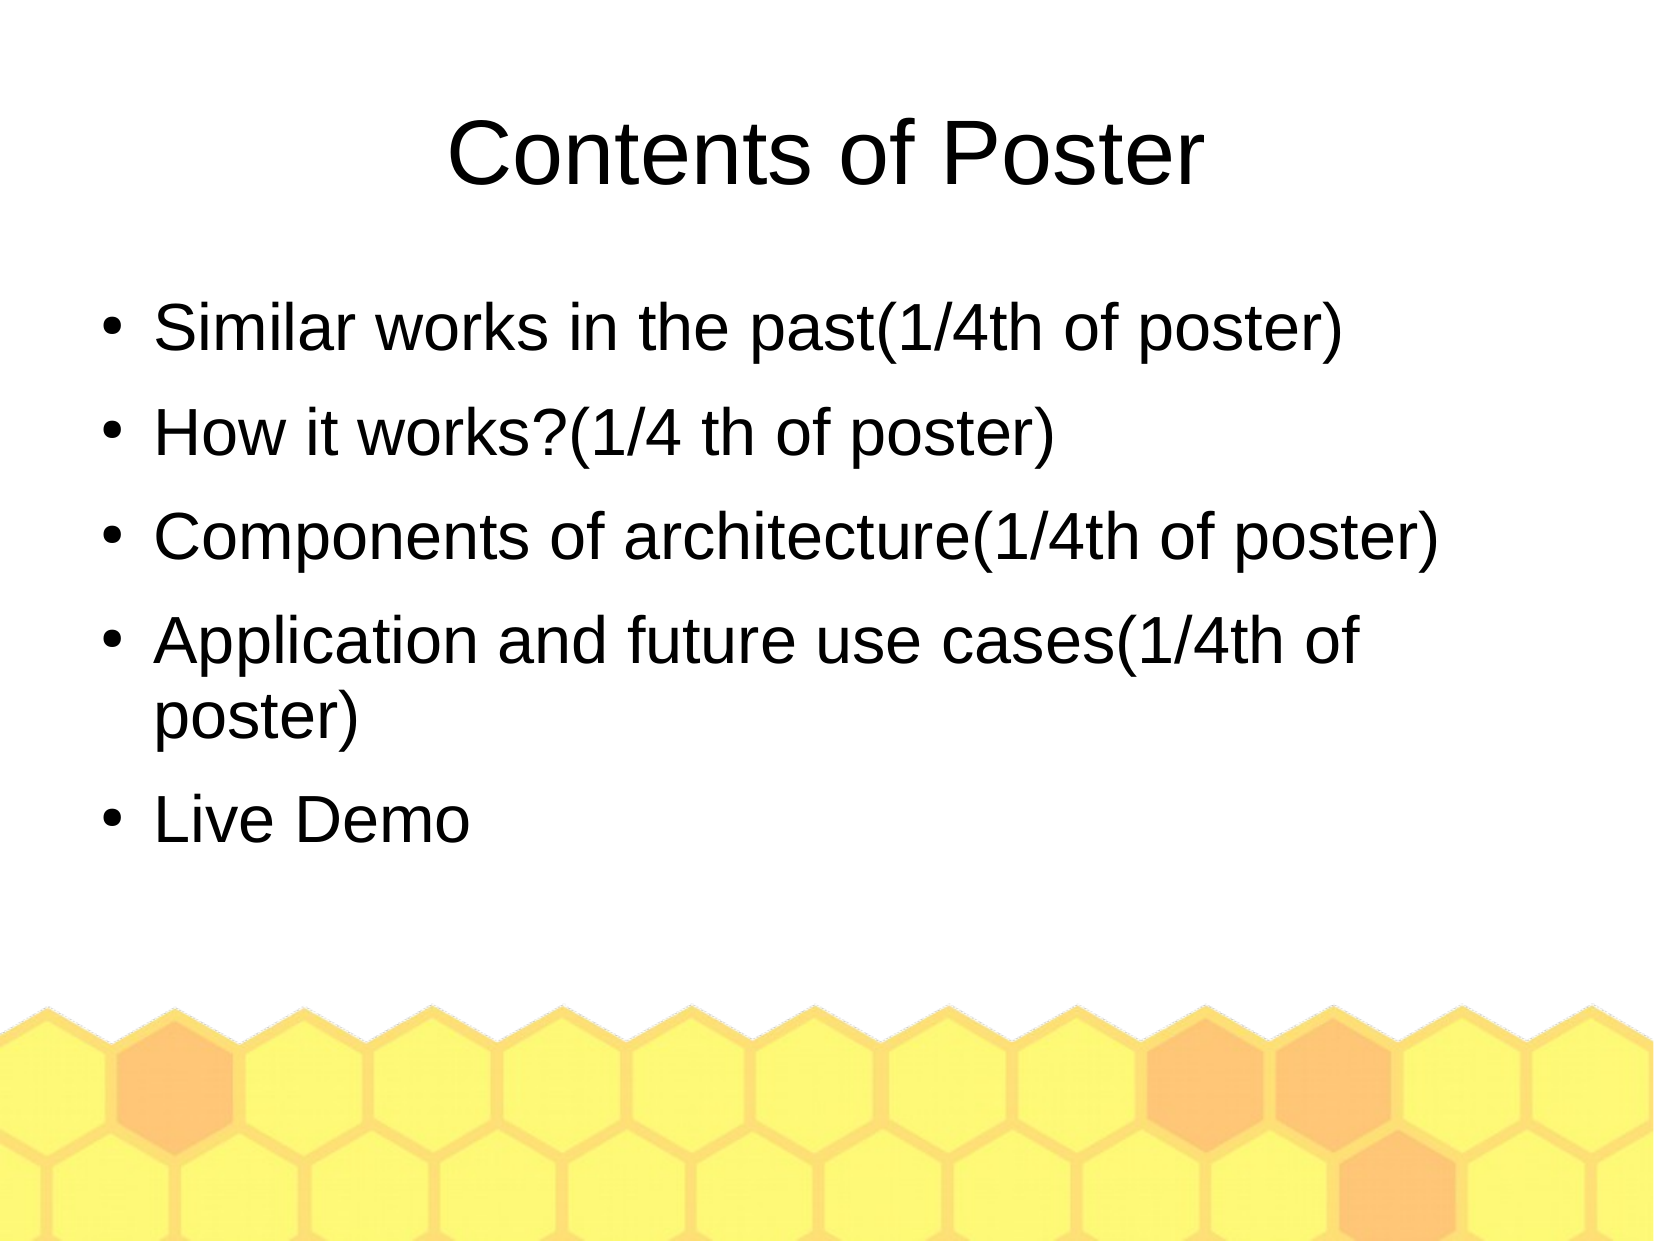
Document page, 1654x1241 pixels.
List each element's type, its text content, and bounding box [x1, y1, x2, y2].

picture [0, 1001, 1654, 1241]
title Contents of Poster [82, 49, 1571, 257]
list Similar works in the past(1/4th of poster) How it works?(1/4 th of poster) Components of architecture(1/4th of poster) Application and future use cases(1/4th of poster) Live Demo [82, 290, 1571, 1010]
